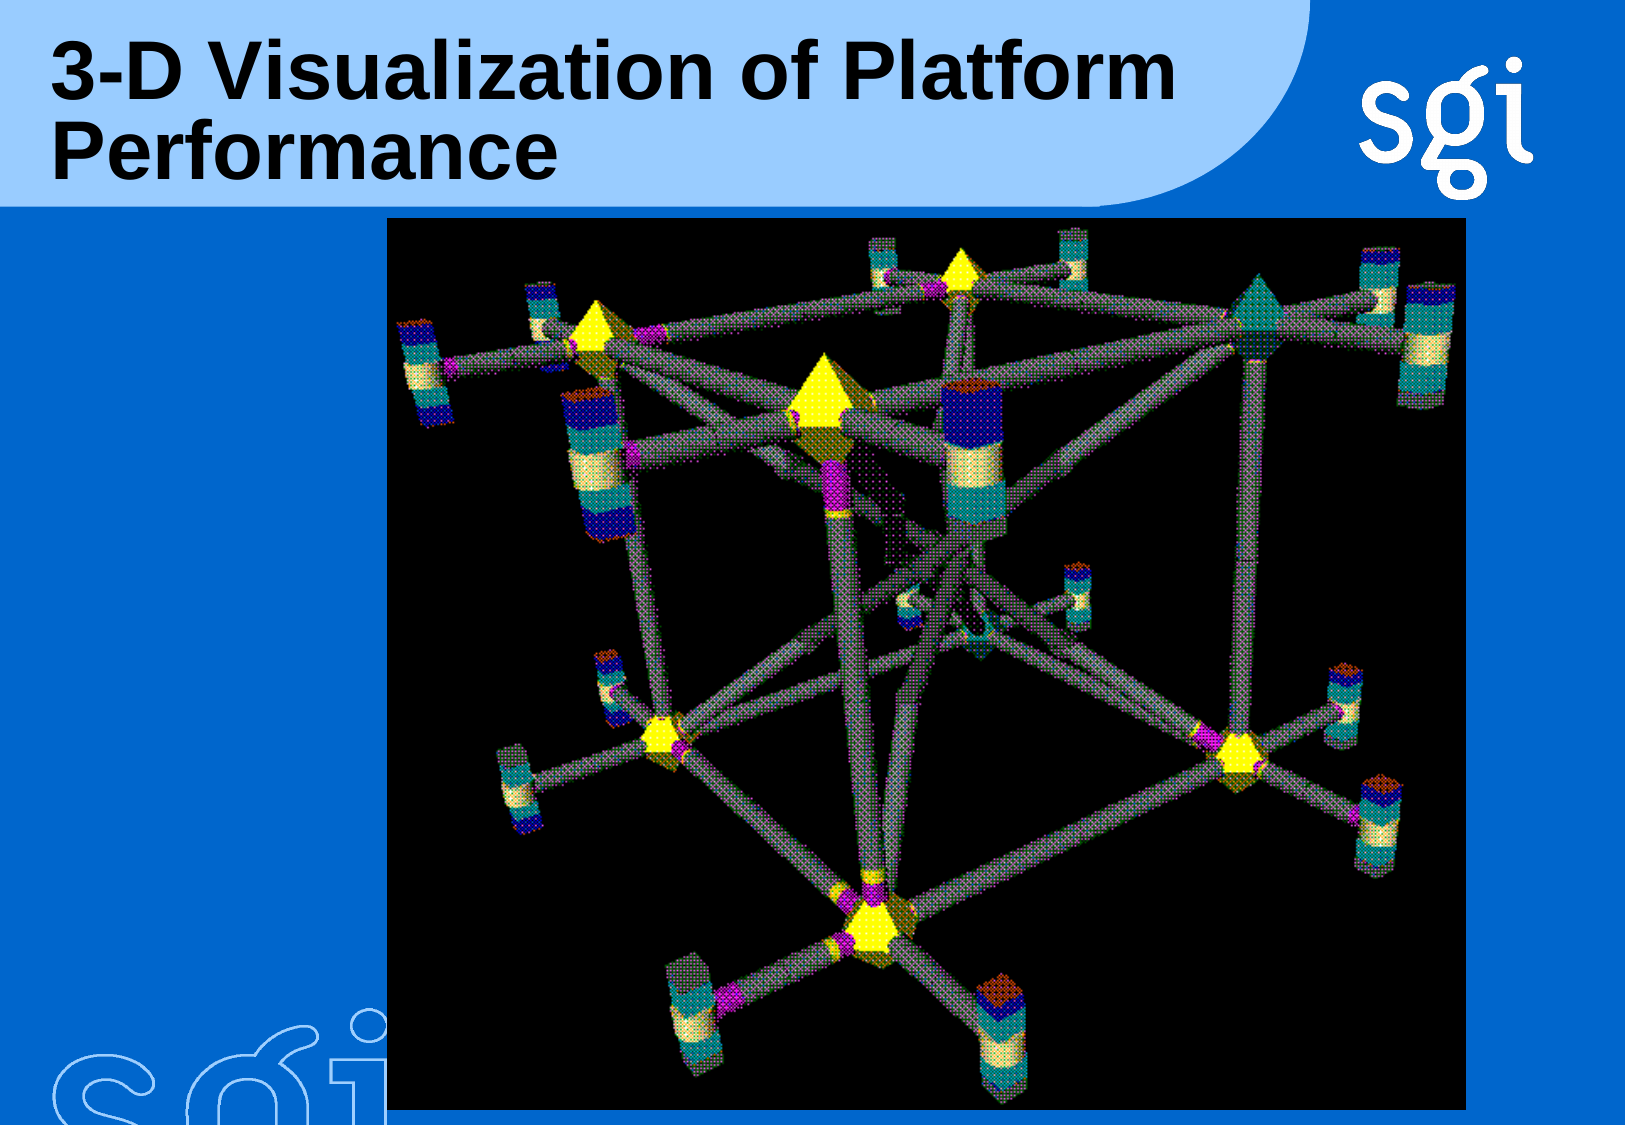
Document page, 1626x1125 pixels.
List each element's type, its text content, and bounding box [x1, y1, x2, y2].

picture [387, 218, 1466, 1110]
title 3-D Visualization of Platform Performance [36, 24, 1318, 208]
